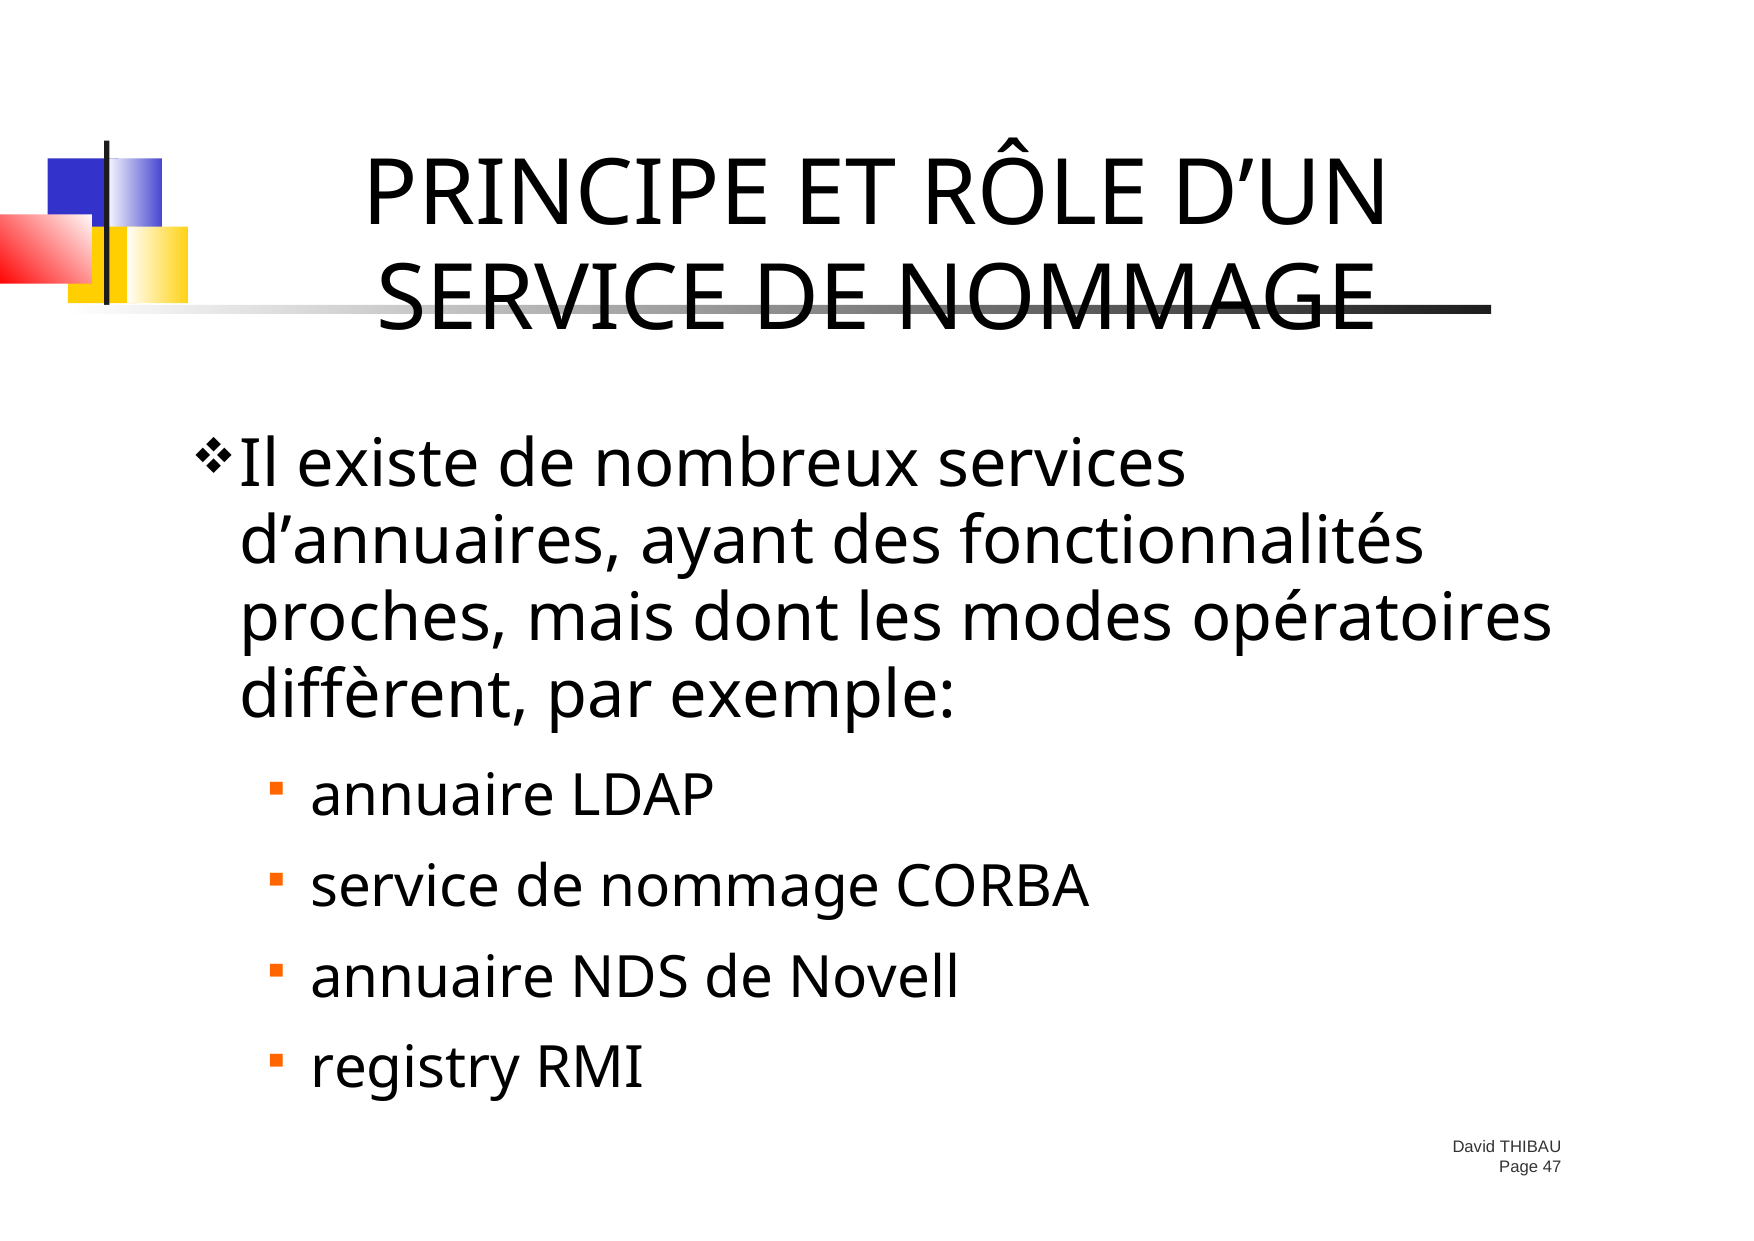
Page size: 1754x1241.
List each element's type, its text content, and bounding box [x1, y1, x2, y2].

title PRINCIPE ET RÔLE D’UN SERVICE DE NOMMAGE [179, 138, 1577, 353]
list Il existe de nombreux services d’annuaires, ayant des fonctionnalités proches, mais dont les modes opératoires diffèrent, par exemple: annuaire LDAP service de nommage CORBA annuaire NDS de Novell registry RMI [173, 425, 1571, 1123]
